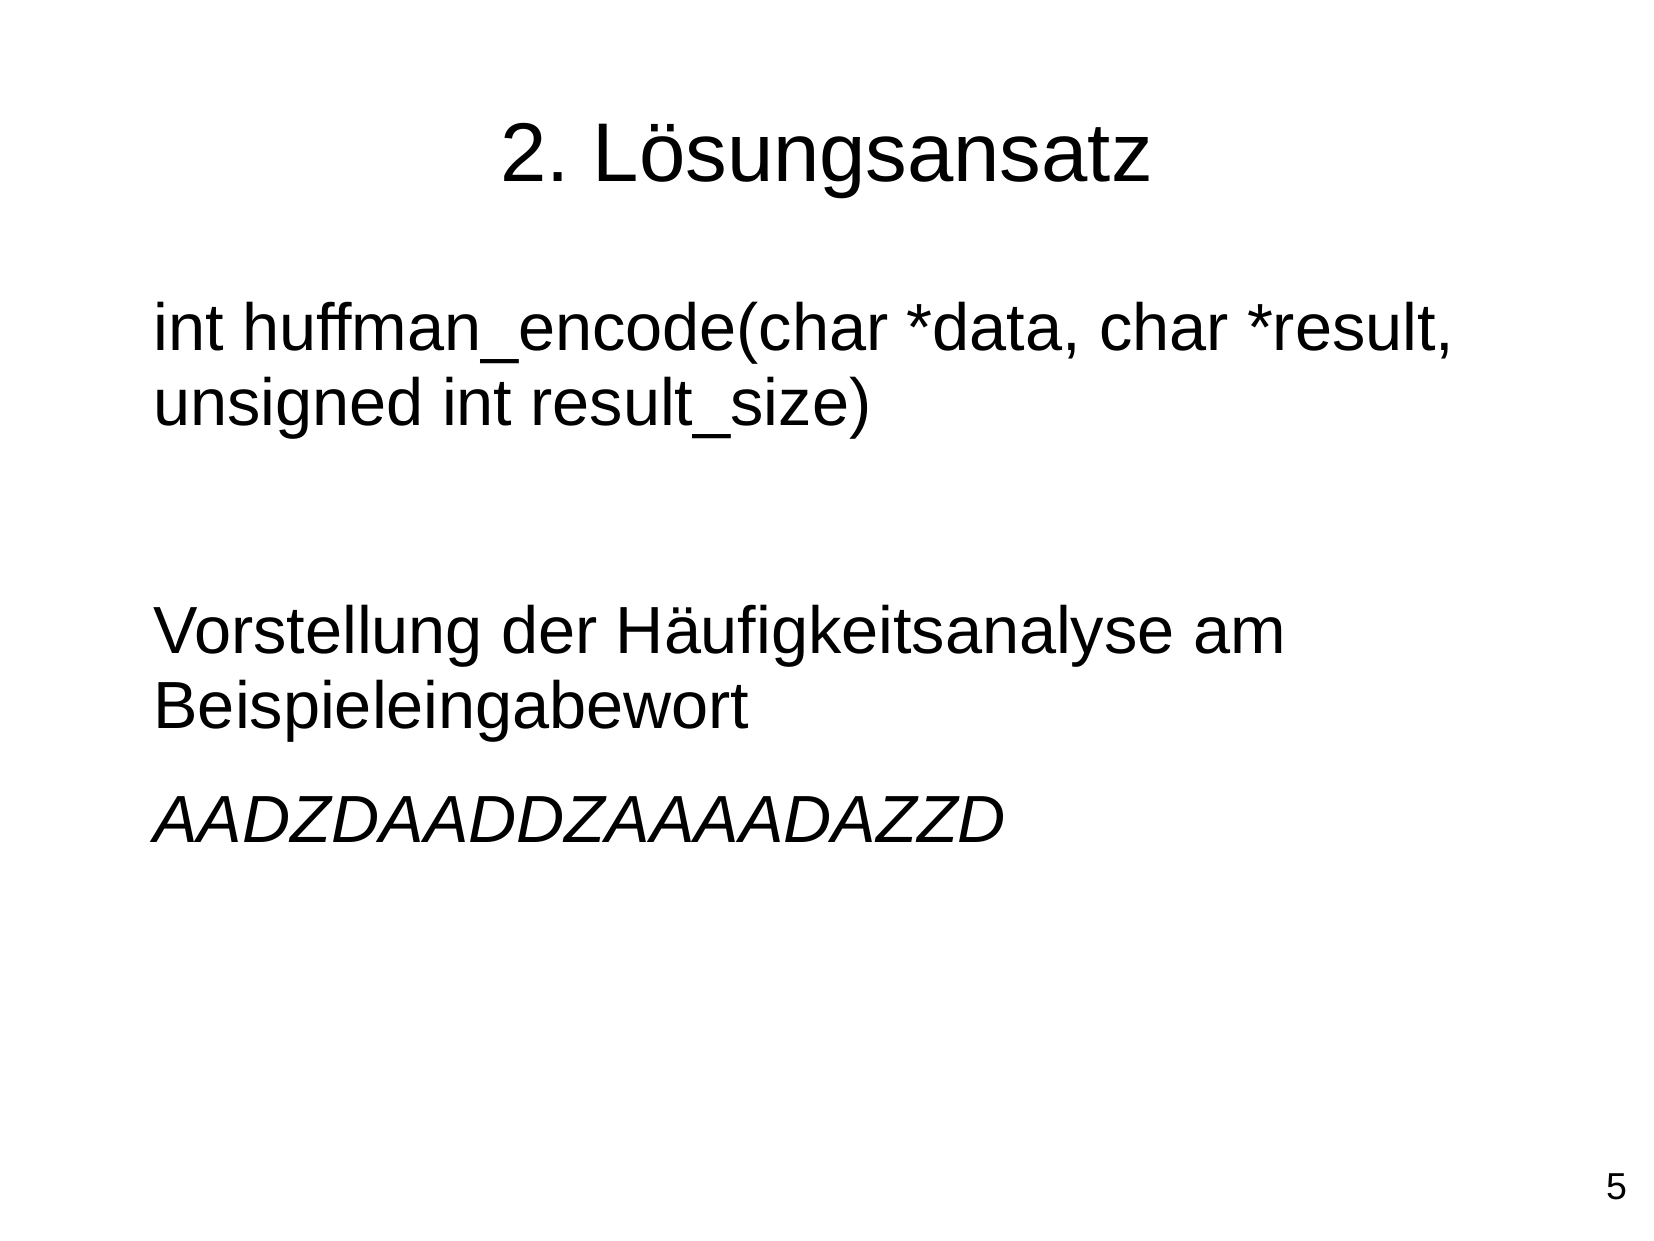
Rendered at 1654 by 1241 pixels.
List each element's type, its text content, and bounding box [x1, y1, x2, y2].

text_box <number> [1259, 1158, 1642, 1229]
list int huffman_encode(char *data, char *result, unsigned int result_size) Vorstellung der Häufigkeitsanalyse am Beispieleingabewort AADZDAADDZAAAADAZZD [82, 290, 1571, 1010]
title 2. Lösungsansatz [82, 49, 1571, 257]
